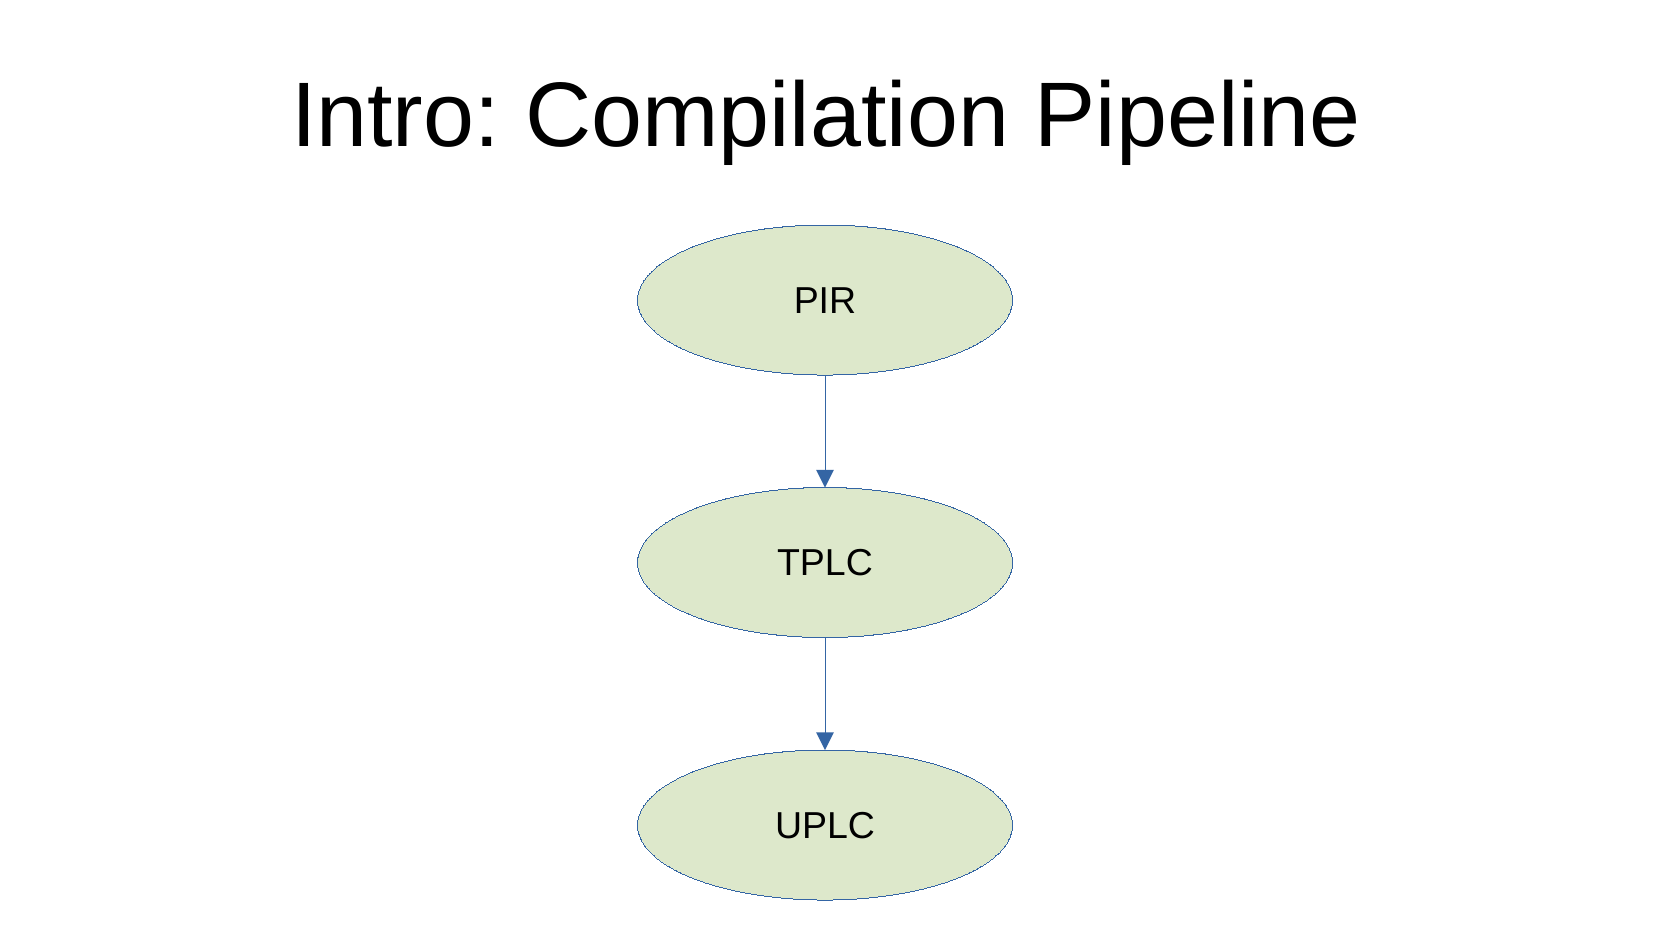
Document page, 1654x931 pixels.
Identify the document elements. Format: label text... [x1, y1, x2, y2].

text_box UPLC [637, 750, 1013, 901]
text_box PIR [637, 225, 1013, 376]
title Intro: Compilation Pipeline [82, 37, 1571, 193]
text_box TPLC [637, 487, 1013, 638]
